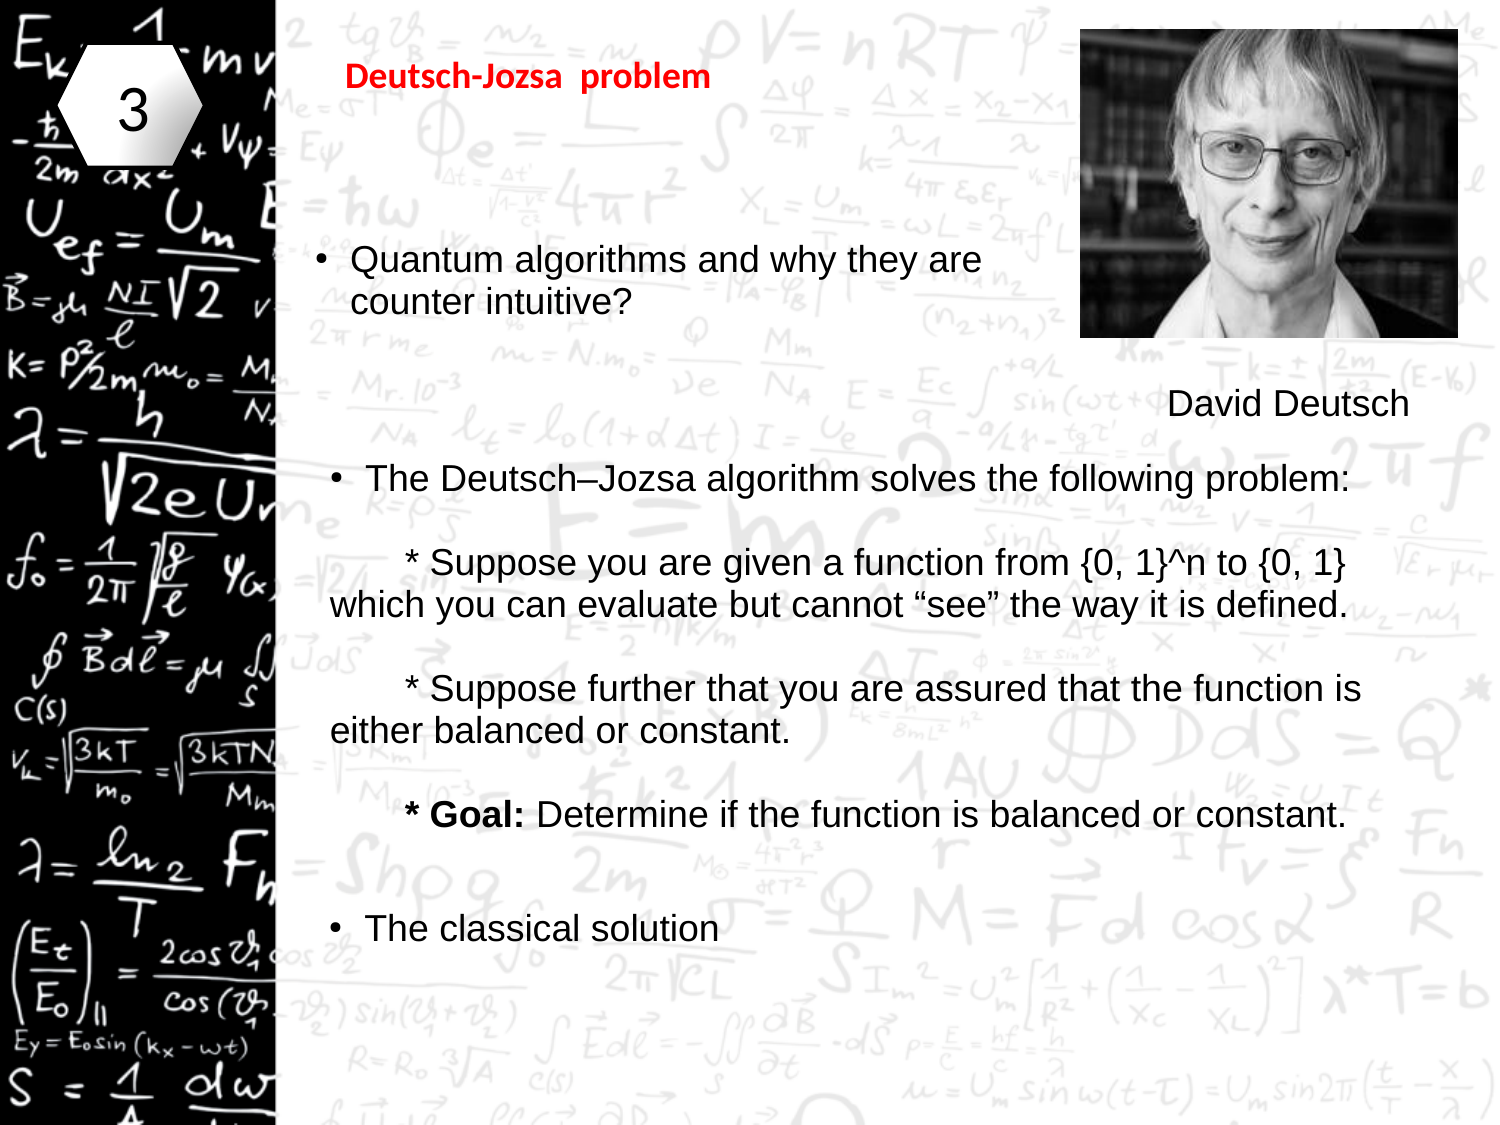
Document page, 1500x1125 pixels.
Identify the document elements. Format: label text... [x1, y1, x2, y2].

text_box David Deutsch [1152, 375, 1426, 432]
text_box The classical solution [314, 900, 1141, 957]
picture [0, 0, 1500, 1125]
text_box The Deutsch–Jozsa algorithm solves the following problem: * Suppose you are given a function from {0, 1}^n to {0, 1} which you can evaluate but cannot “see” the way it is defined. * Suppose further that you are assured that the function is either balanced or constant. * Goal: Determine if the function is balanced or constant. [315, 450, 1396, 843]
text_box 3 [101, 57, 159, 233]
text_box Quantum algorithms and why they are counter intuitive? [300, 231, 1126, 330]
text_box [55, 42, 206, 168]
title Deutsch-Jozsa problem [345, 0, 1494, 173]
